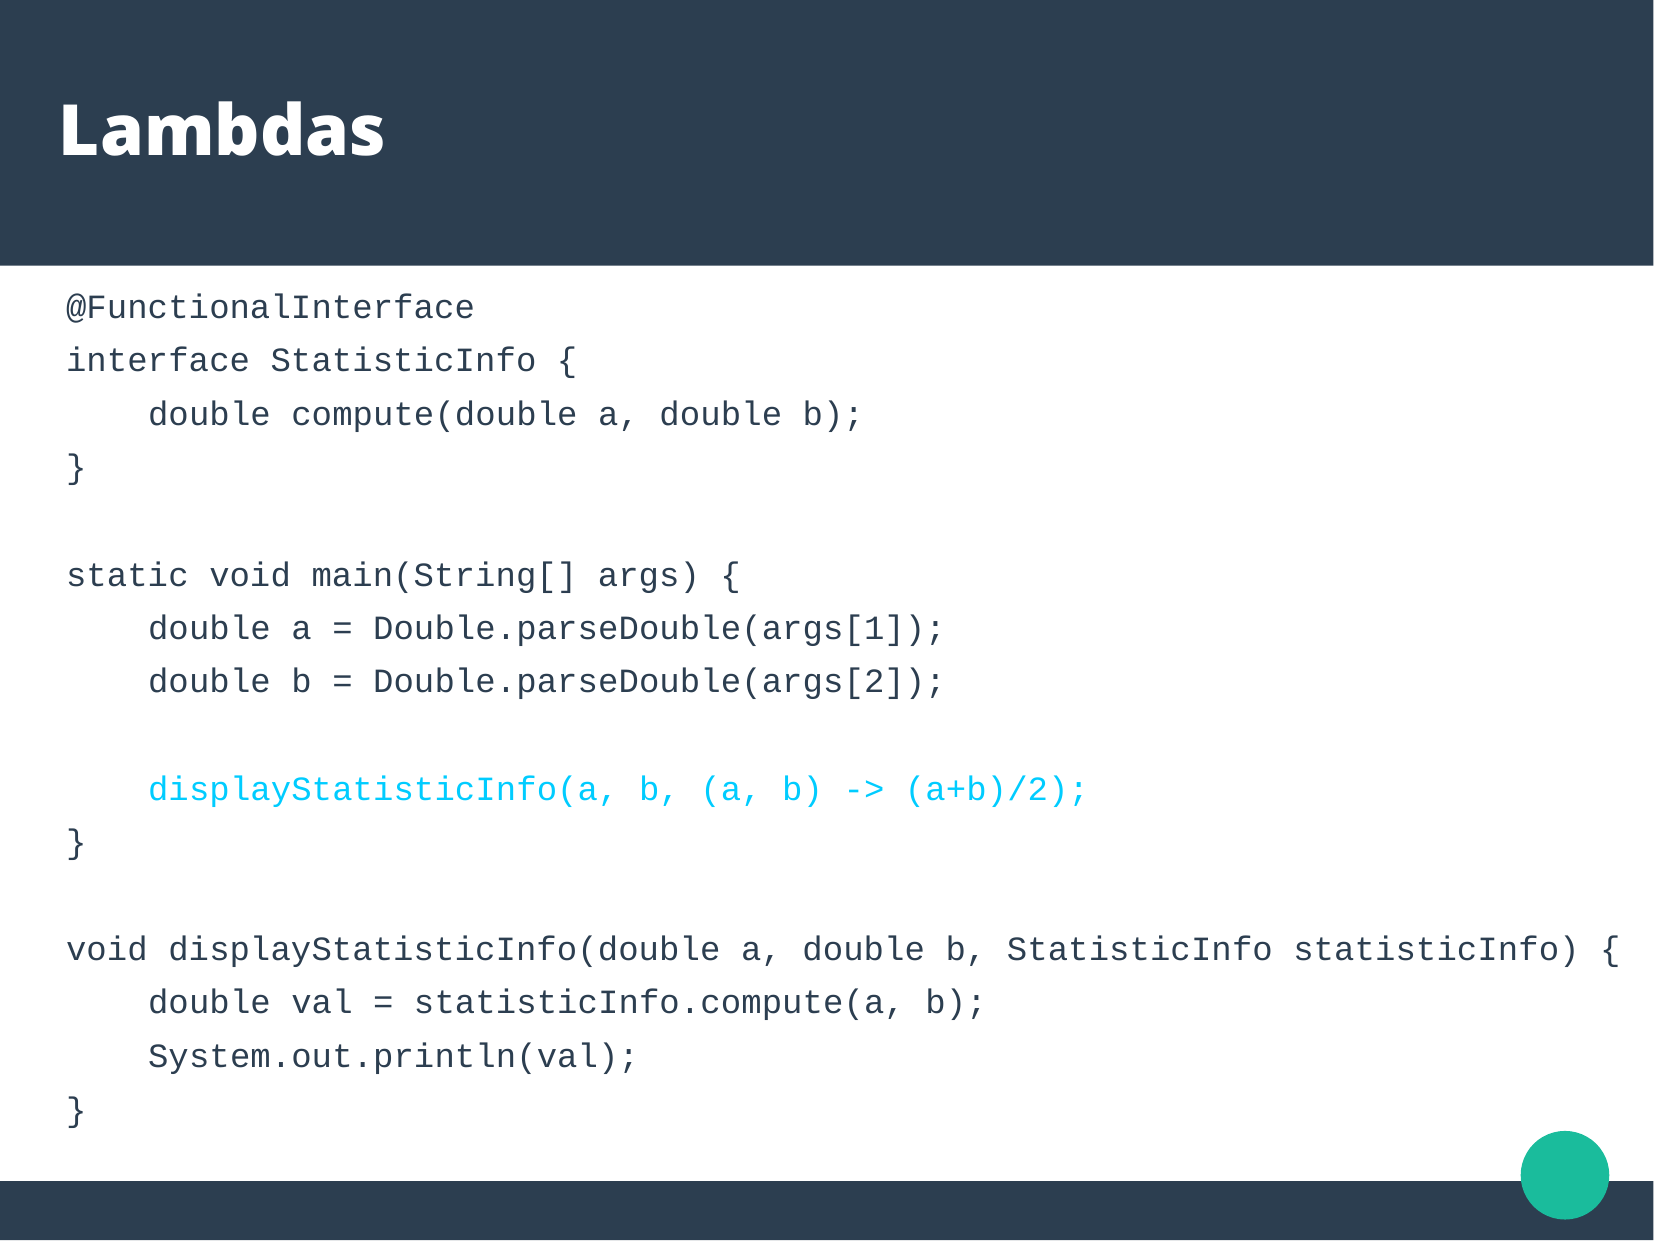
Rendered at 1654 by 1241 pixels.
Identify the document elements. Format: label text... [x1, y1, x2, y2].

list @FunctionalInterface interface StatisticInfo { double compute(double a, double b); } static void main(String[] args) { double a = Double.parseDouble(args[1]); double b = Double.parseDouble(args[2]); displayStatisticInfo(a, b, (a, b) -> (a+b)/2); } void displayStatisticInfo(double a, double b, StatisticInfo statisticInfo) { double val = statisticInfo.compute(a, b); System.out.println(val); } [30, 290, 1636, 1186]
title Lambdas [59, 49, 1595, 207]
